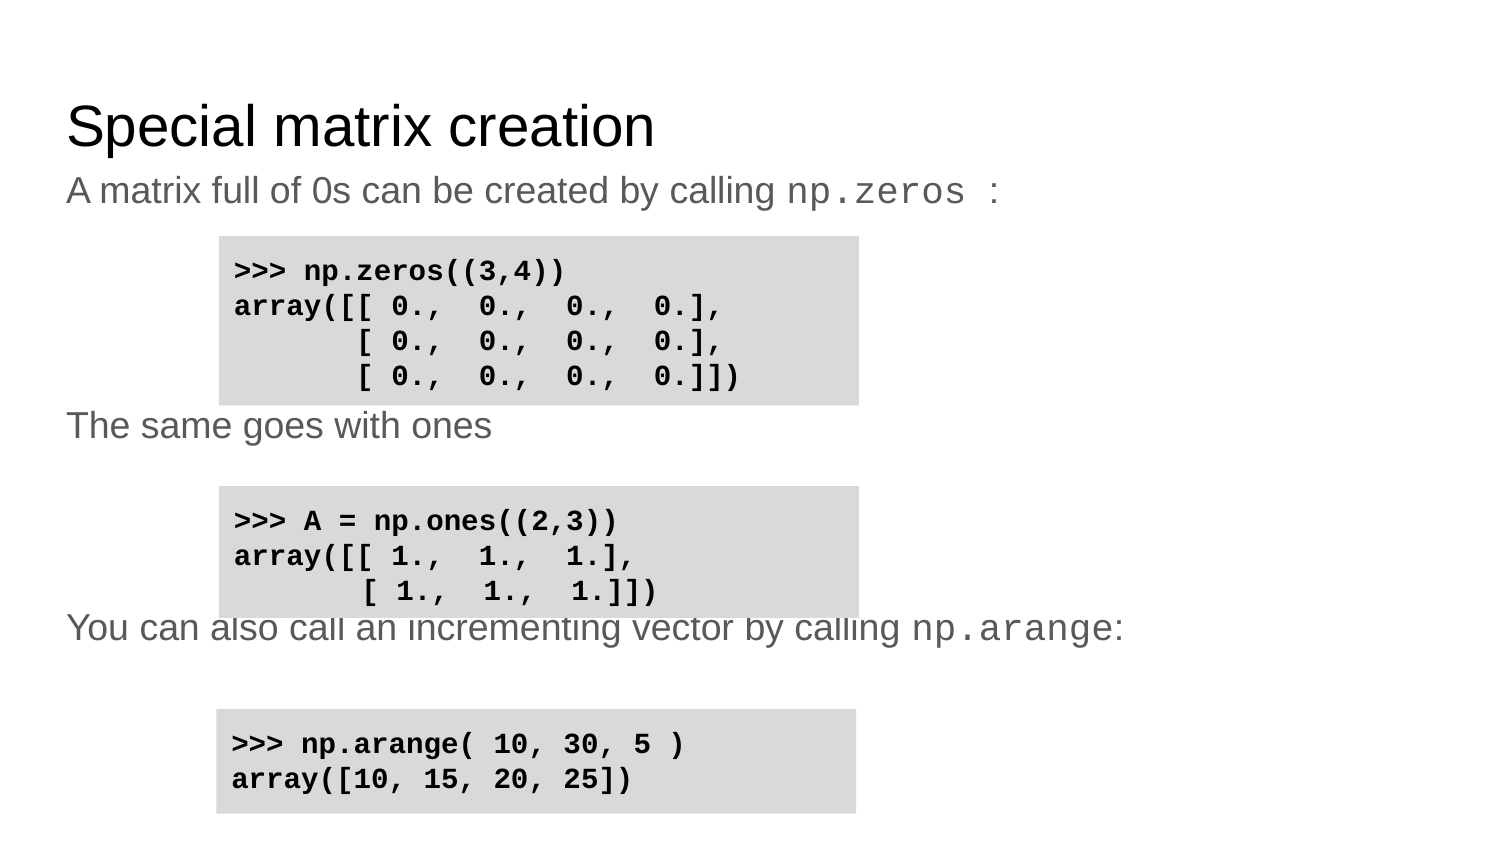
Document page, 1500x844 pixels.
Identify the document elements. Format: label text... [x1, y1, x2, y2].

text_box >>> np.arange( 10, 30, 5 ) array([10, 15, 20, 25]) [216, 709, 857, 814]
text_box >>> A = np.ones((2,3)) array([[ 1., 1., 1.], [ 1., 1., 1.]]) [218, 486, 859, 618]
title Special matrix creation [51, 72, 1449, 151]
list A matrix full of 0s can be created by calling np.zeros : The same goes with ones You can also call an incrementing vector by calling np.arange: [51, 151, 1449, 712]
text_box >>> np.zeros((3,4)) array([[ 0., 0., 0., 0.], [ 0., 0., 0., 0.], [ 0., 0., 0., 0.]]) [218, 236, 859, 406]
